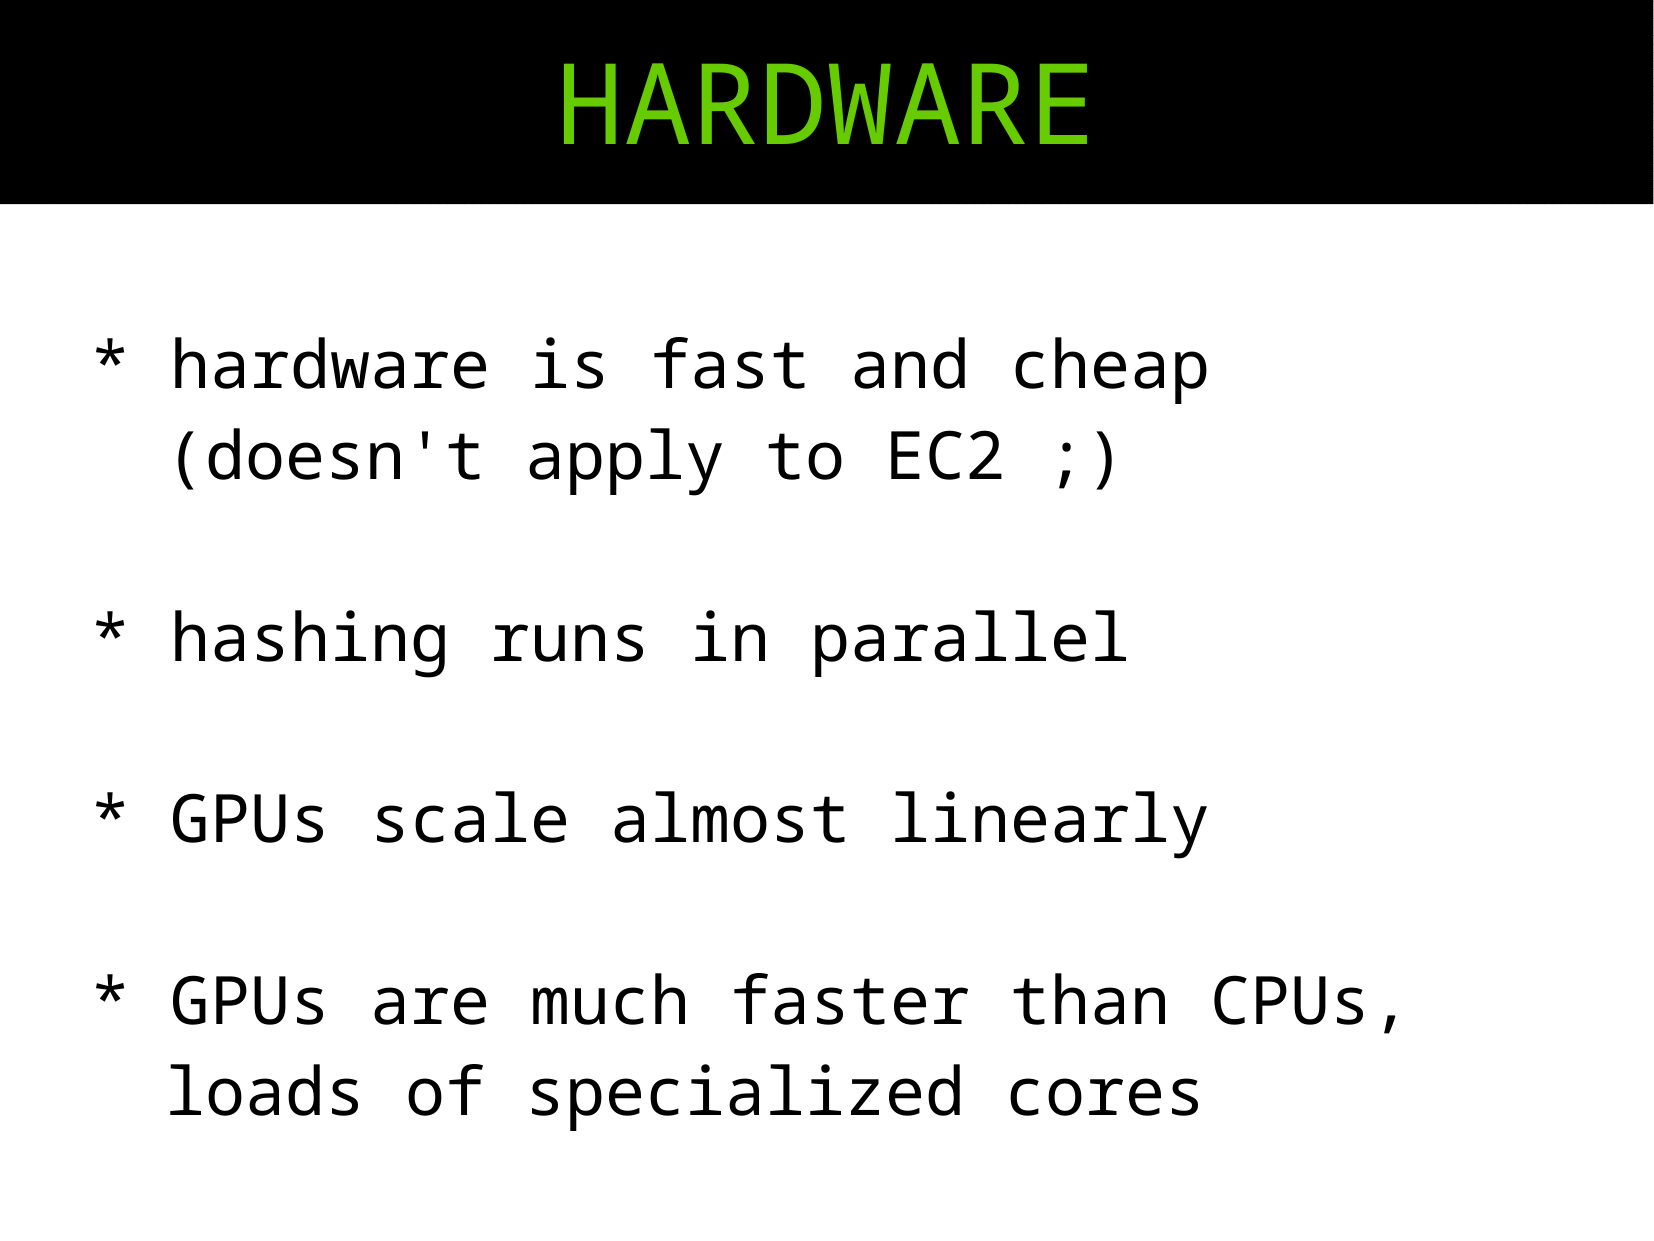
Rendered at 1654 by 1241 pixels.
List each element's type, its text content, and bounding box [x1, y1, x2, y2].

title HARDWARE [0, 0, 1654, 205]
subtitle * hardware is fast and cheap (doesn't apply to EC2 ;) * hashing runs in parallel * GPUs scale almost linearly * GPUs are much faster than CPUs, loads of specialized cores [90, 305, 1621, 1146]
